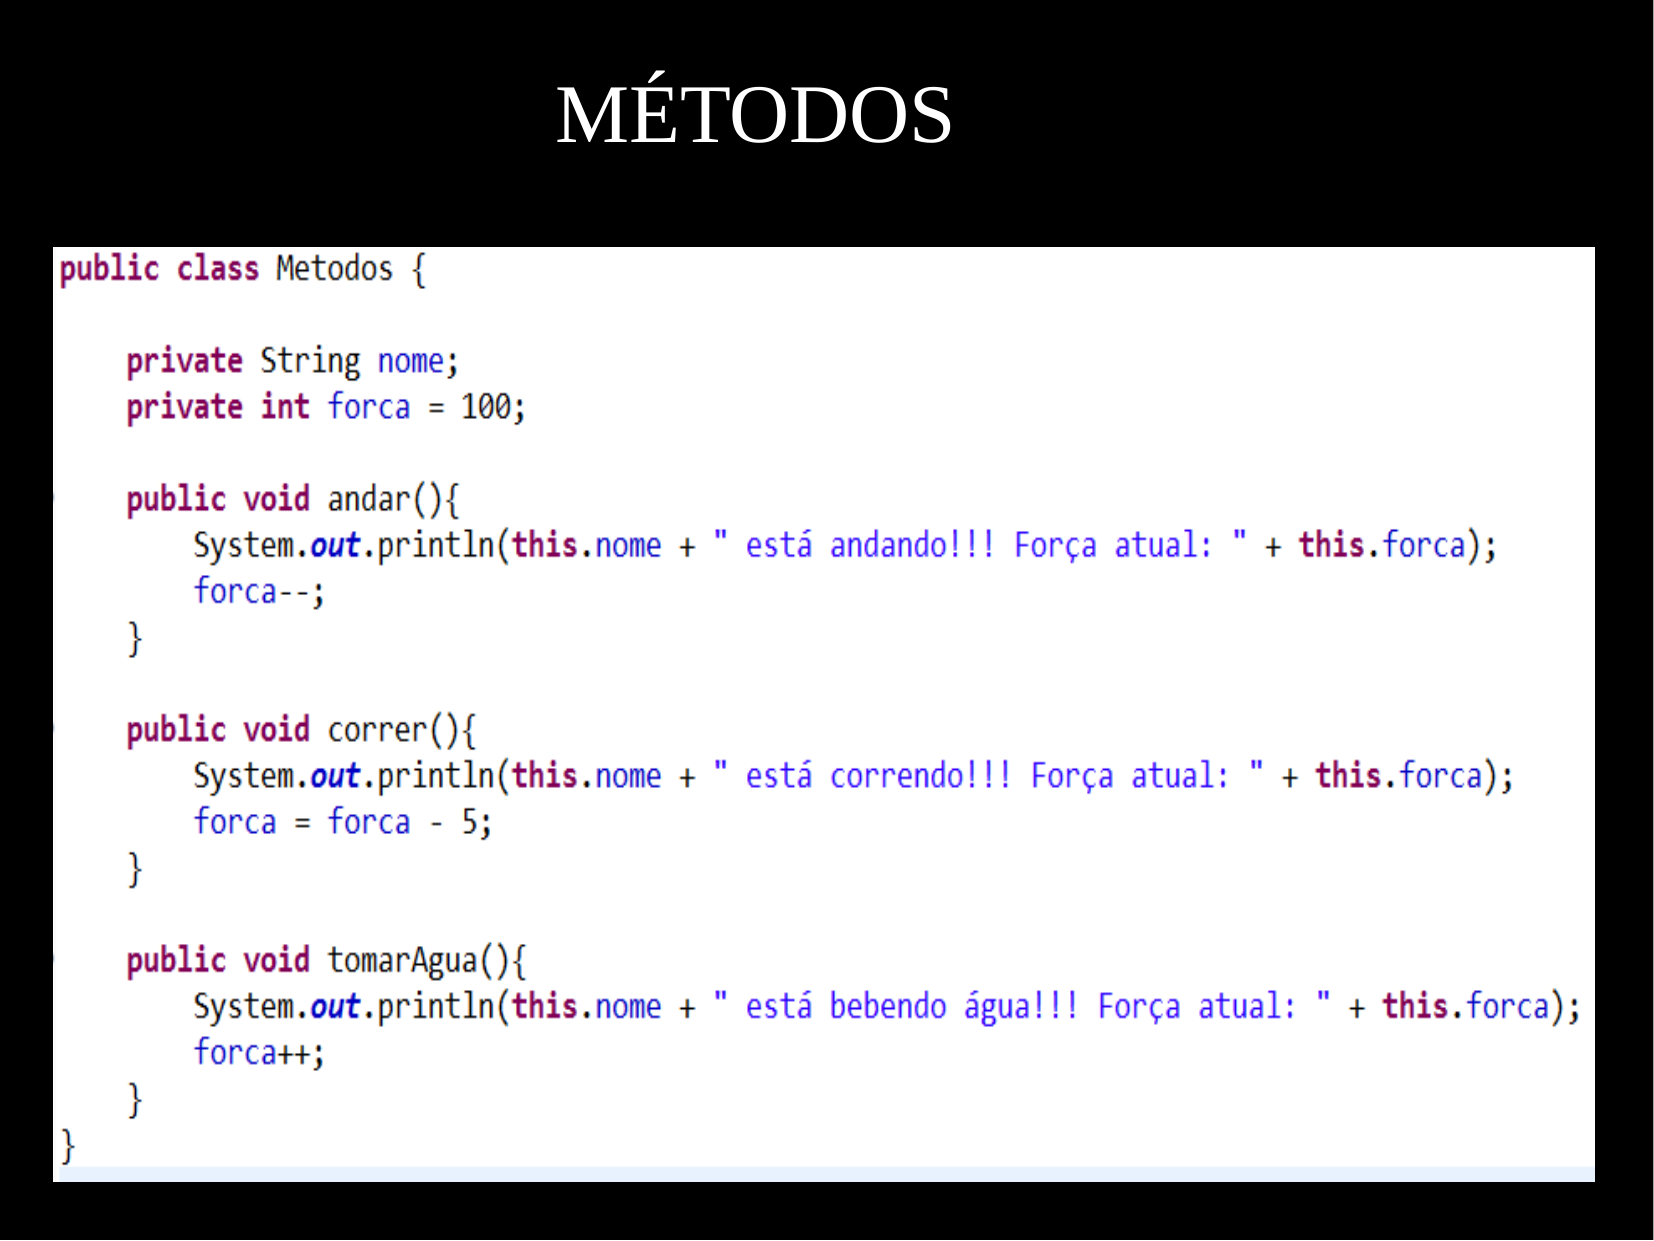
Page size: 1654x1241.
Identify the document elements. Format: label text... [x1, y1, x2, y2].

picture [53, 247, 1595, 1182]
text_box MÉTODOS [541, 60, 1654, 352]
